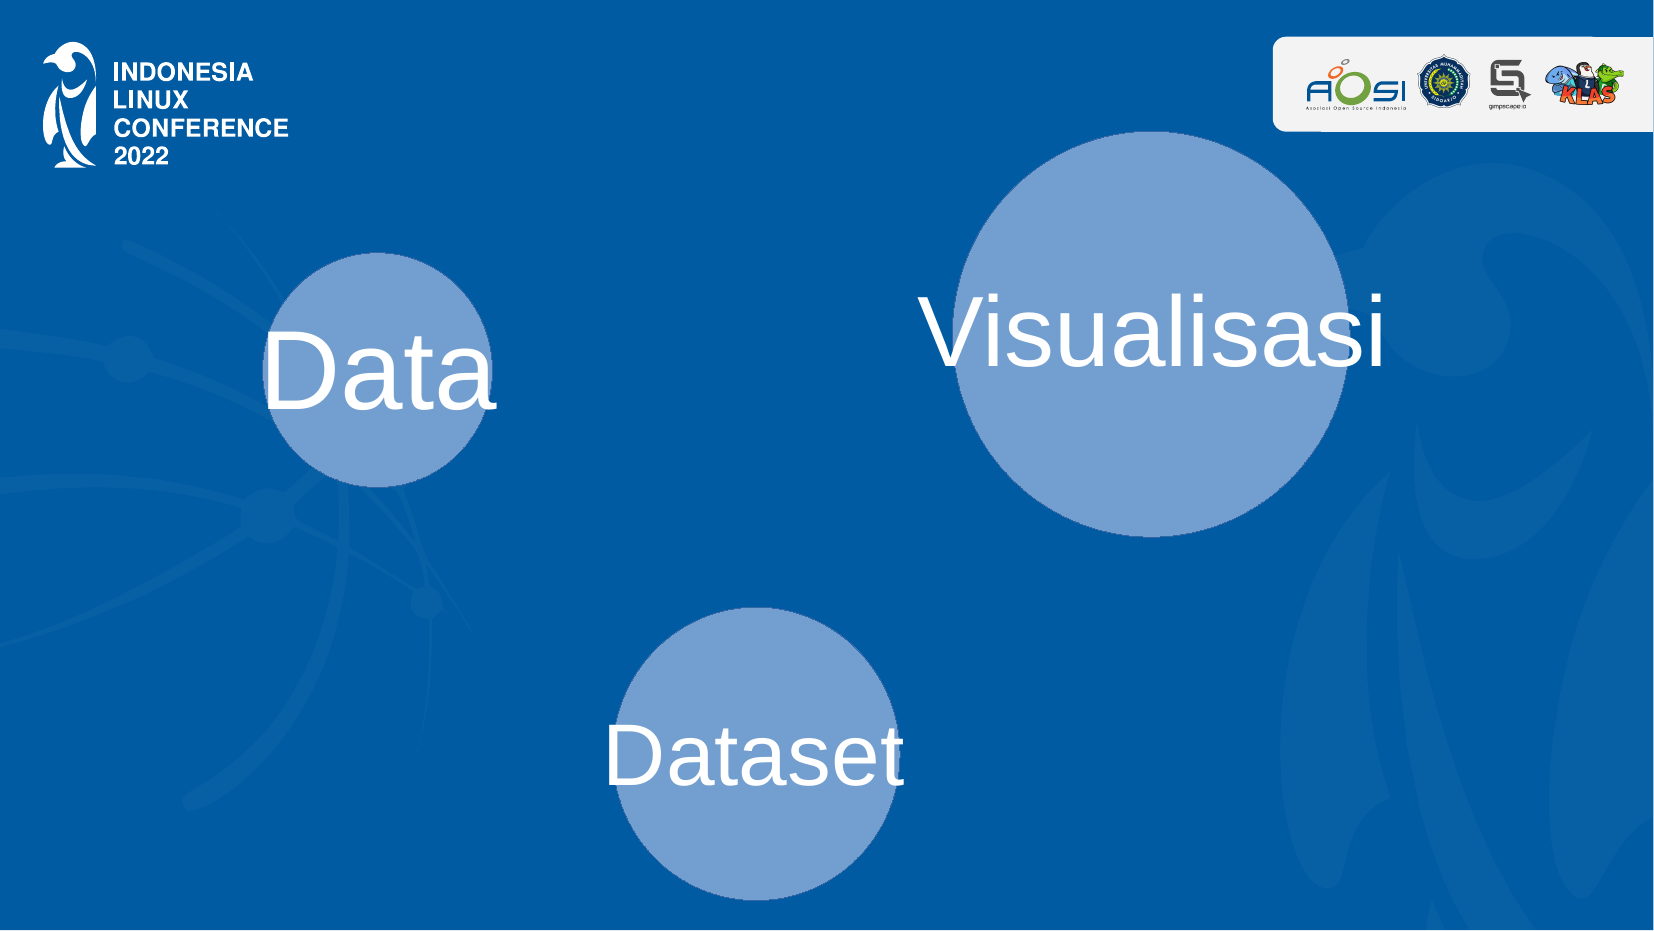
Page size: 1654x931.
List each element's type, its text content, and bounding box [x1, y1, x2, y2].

text_box Data [244, 300, 545, 489]
text_box [657, 860, 856, 901]
text_box [623, 607, 890, 698]
text_box [963, 131, 1340, 268]
picture [1417, 54, 1471, 108]
picture [1545, 62, 1624, 105]
text_box [285, 252, 470, 300]
text_box [983, 444, 1319, 538]
text_box Dataset [588, 698, 964, 860]
text_box Visualisasi [903, 268, 1526, 444]
